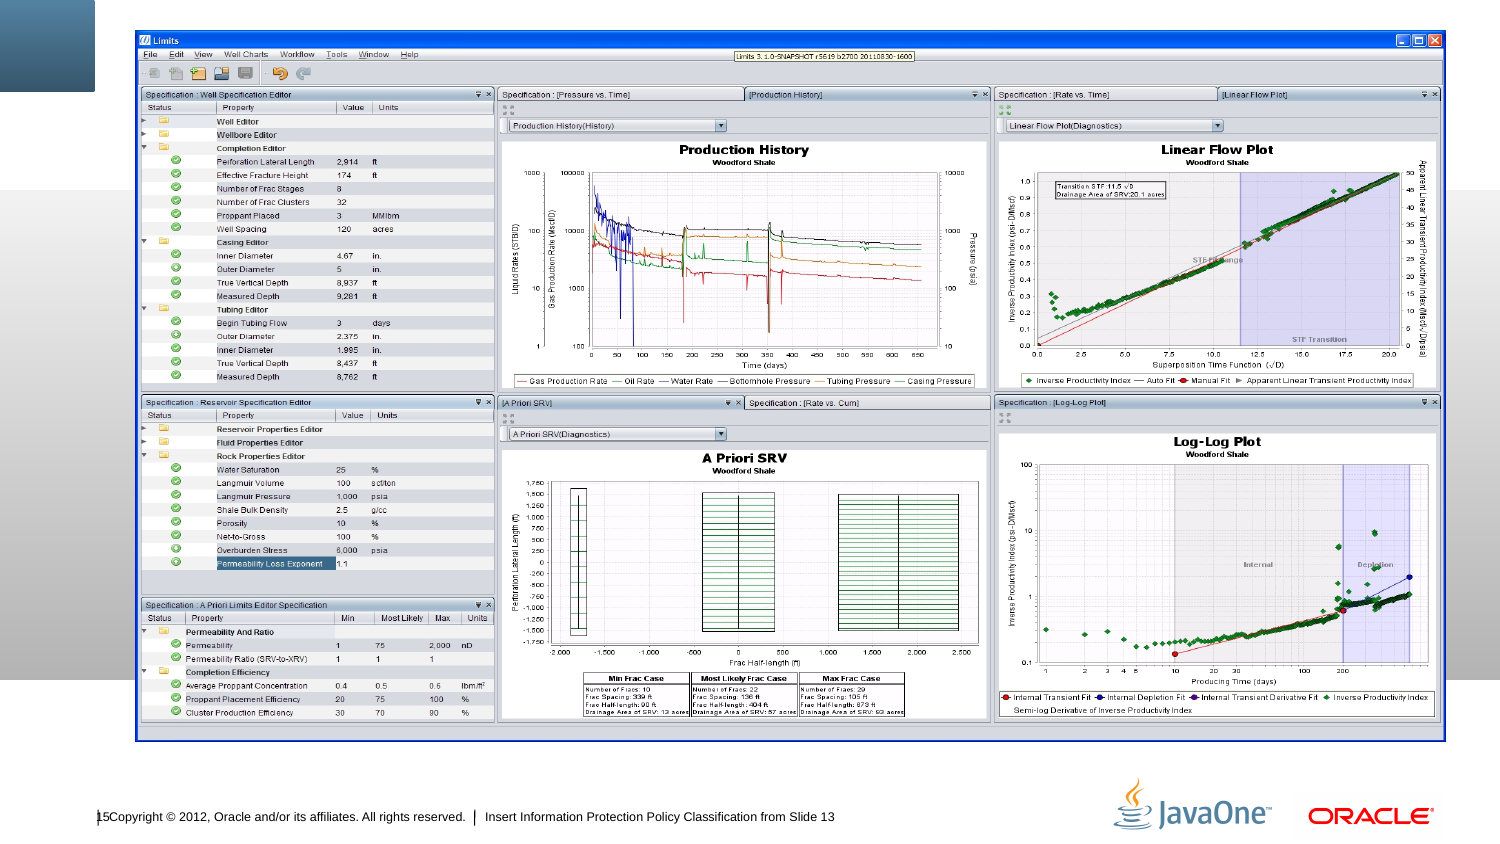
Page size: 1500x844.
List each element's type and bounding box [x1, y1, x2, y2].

picture [1293, 792, 1445, 840]
picture [135, 30, 1446, 742]
picture [1097, 761, 1288, 844]
